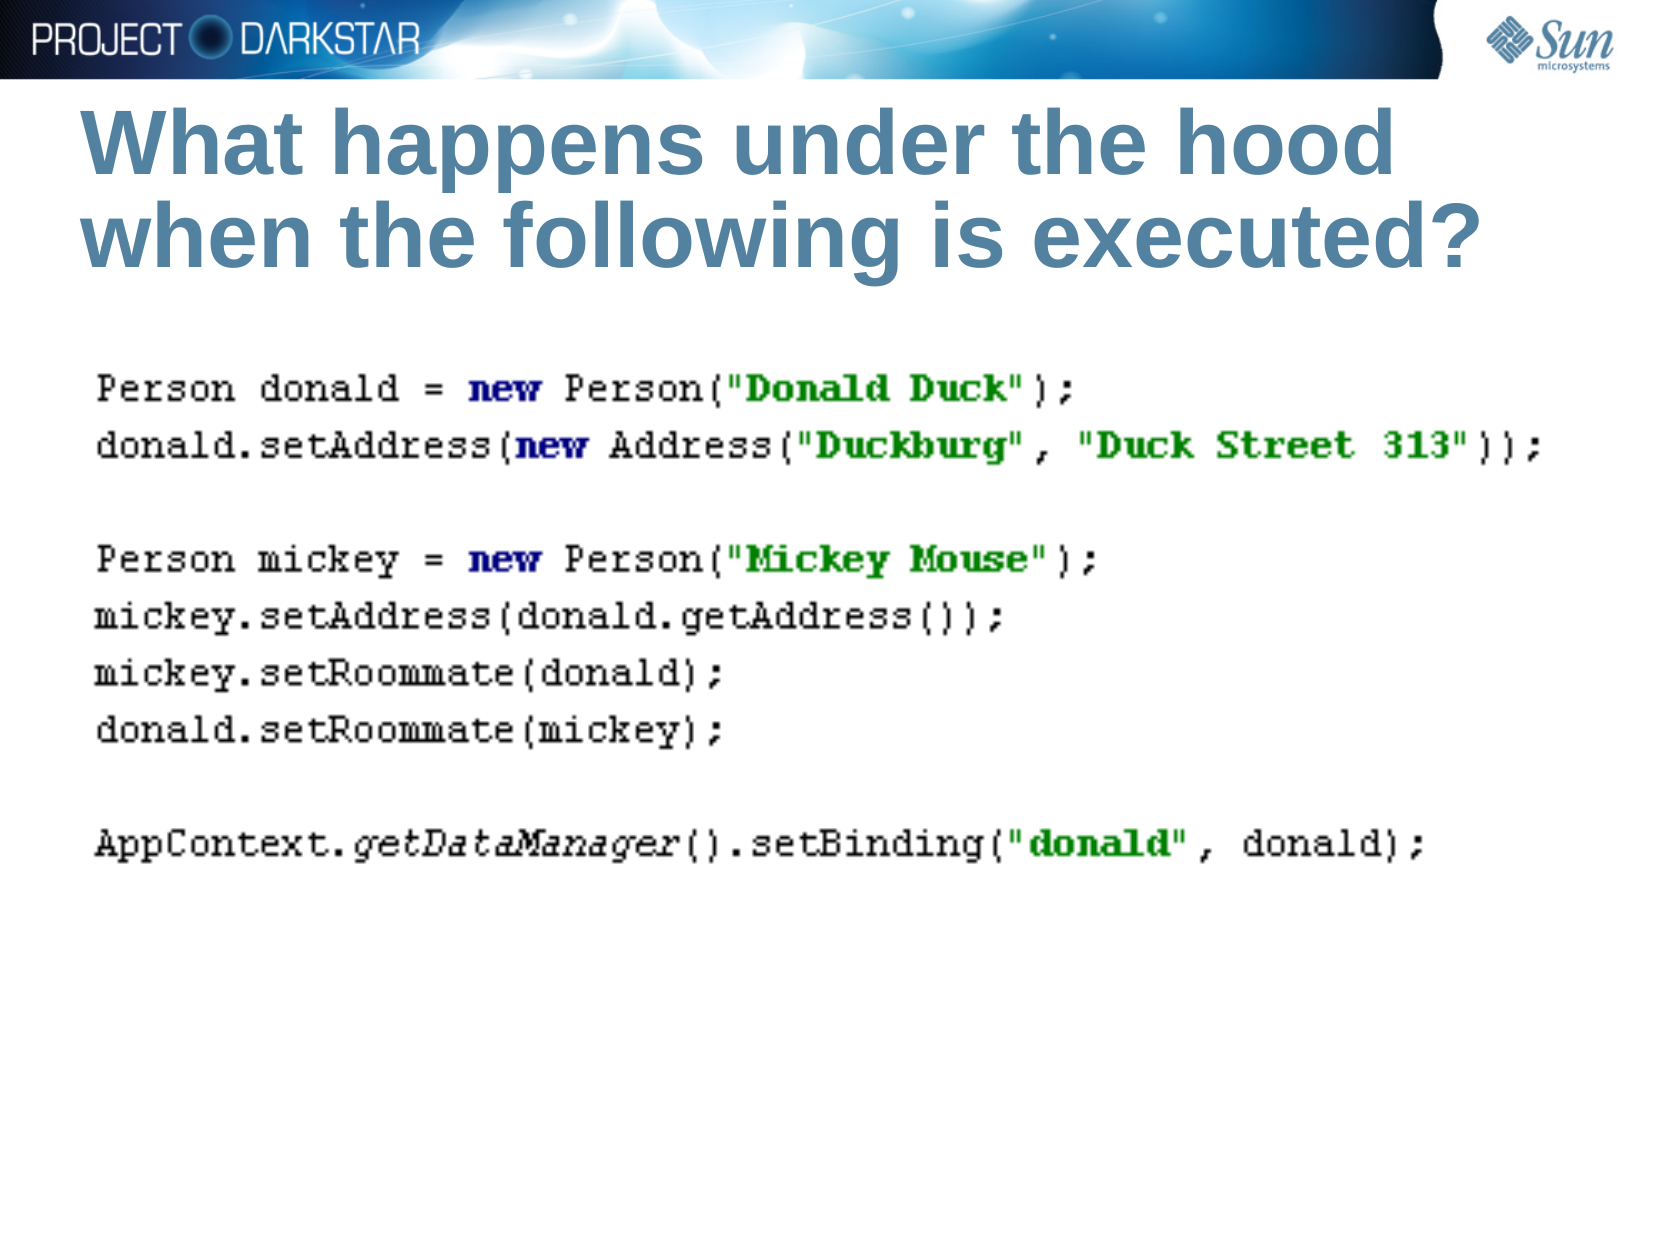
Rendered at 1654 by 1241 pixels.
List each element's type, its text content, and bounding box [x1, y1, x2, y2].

picture [0, 0, 1654, 83]
picture [59, 342, 1583, 904]
title What happens under the hood when the following is executed? [80, 94, 1582, 291]
